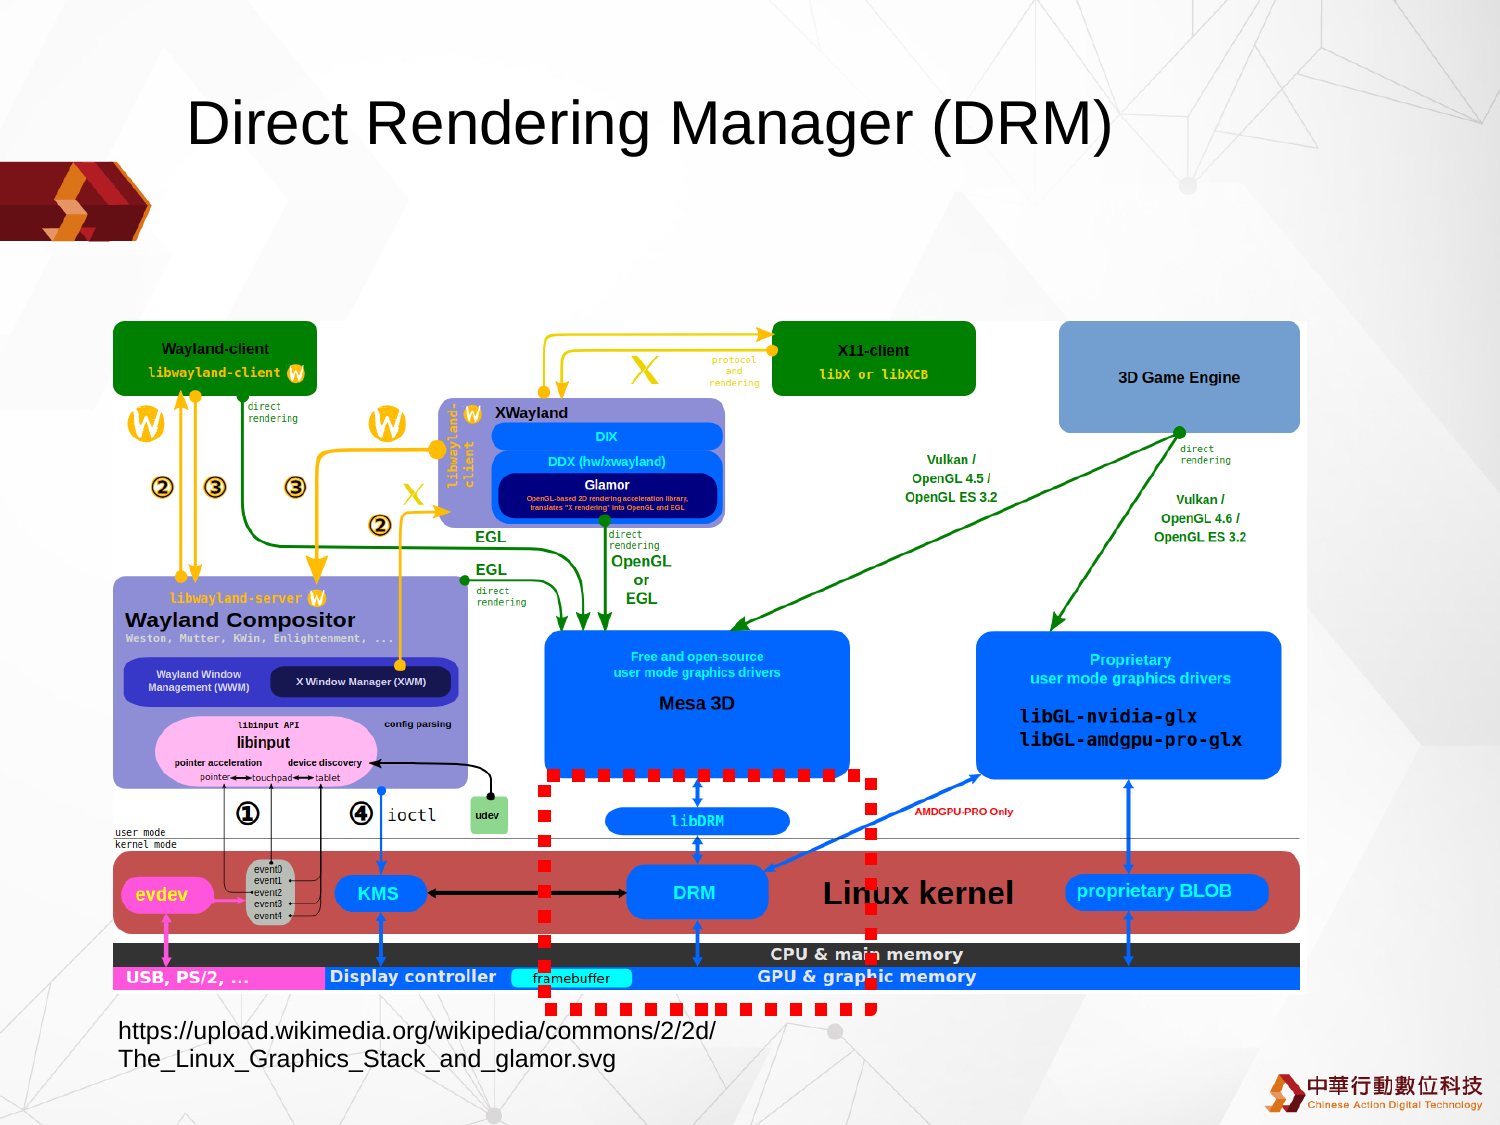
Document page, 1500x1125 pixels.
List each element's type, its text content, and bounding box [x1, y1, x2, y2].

text_box https://upload.wikimedia.org/wikipedia/commons/2/2d/The_Linux_Graphics_Stack_and_glamor.svg [103, 1009, 1165, 1081]
picture [0, 0, 1500, 1125]
title Direct Rendering Manager (DRM) [186, 46, 1446, 200]
